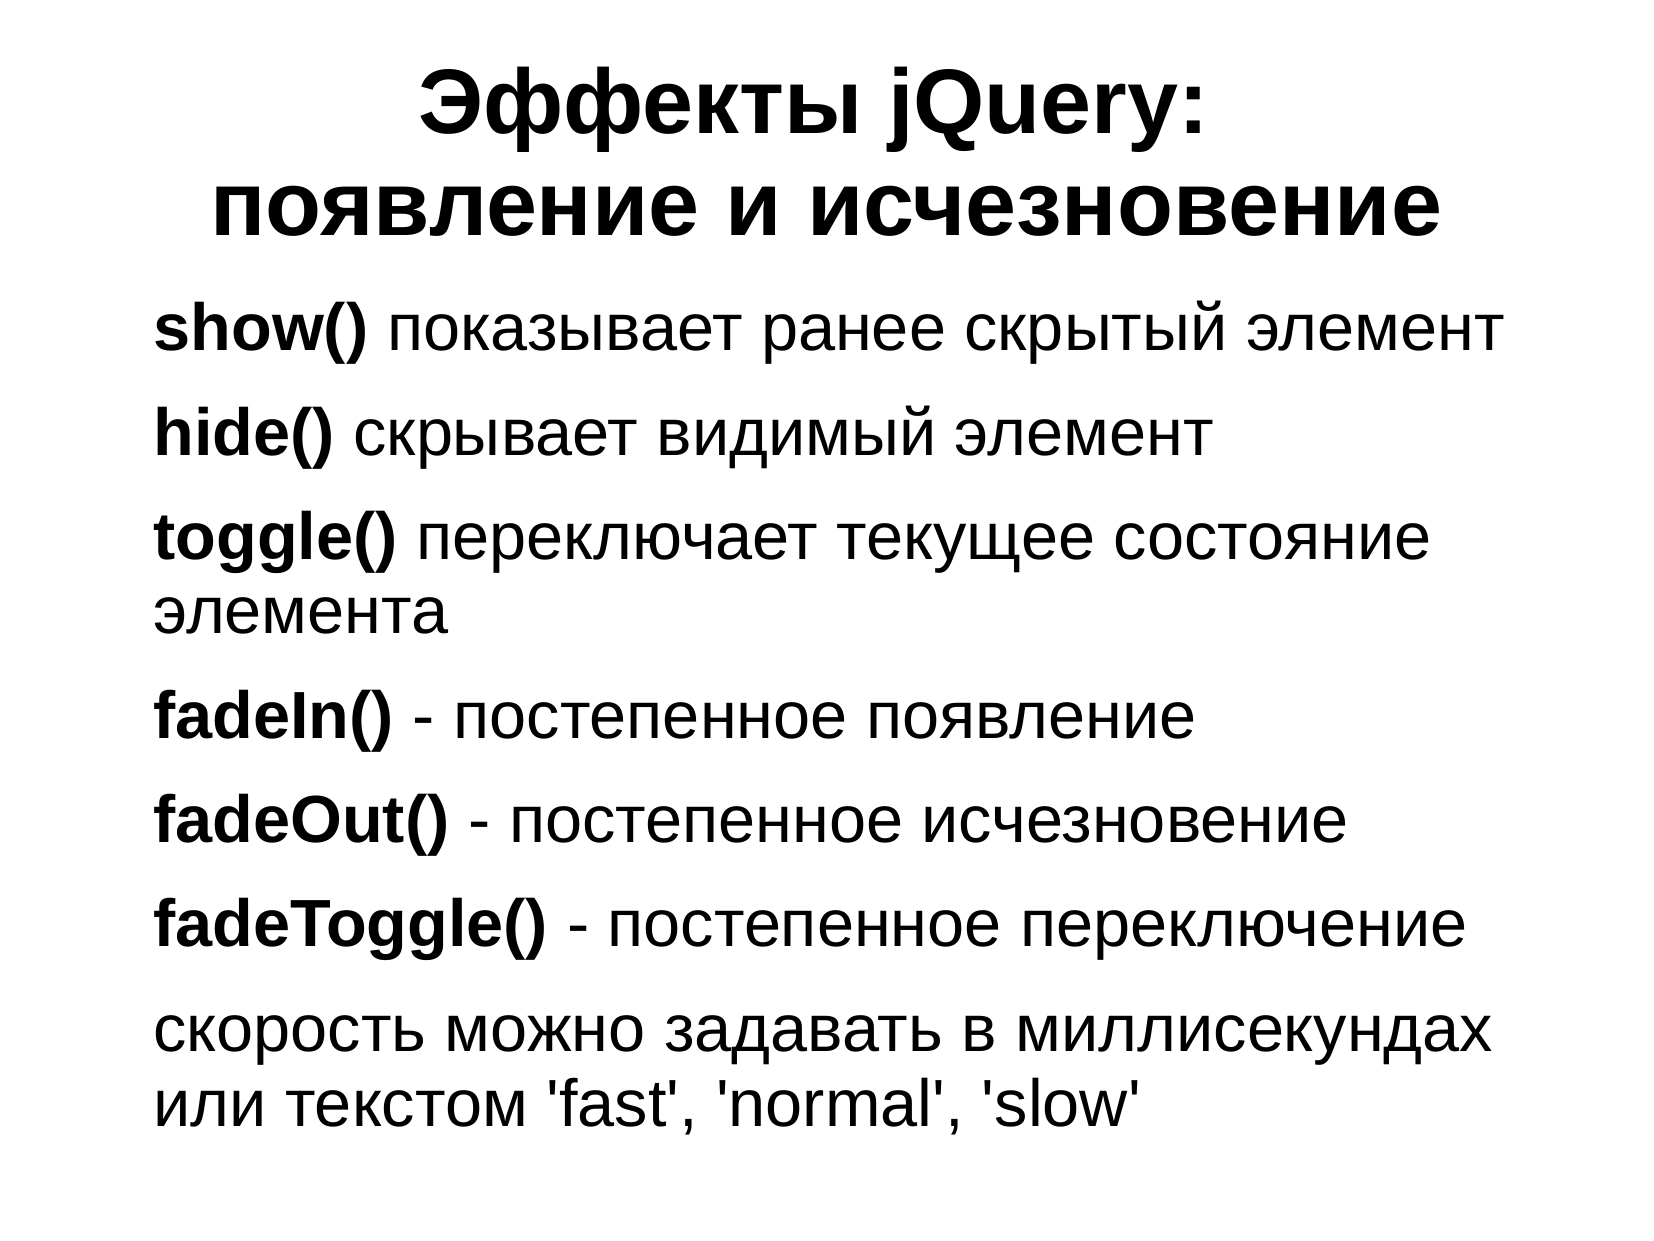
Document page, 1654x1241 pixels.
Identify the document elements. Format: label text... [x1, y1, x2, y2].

list show() показывает ранее скрытый элемент hide() скрывает видимый элемент toggle() переключает текущее состояние элемента fadeIn() - постепенное появление fadeOut() - постепенное исчезновение fadeToggle() - постепенное переключение скорость можно задавать в миллисекундах или текстом 'fast', 'normal', 'slow' [82, 290, 1571, 1141]
title Эффекты jQuery: появление и исчезновение [82, 49, 1571, 257]
